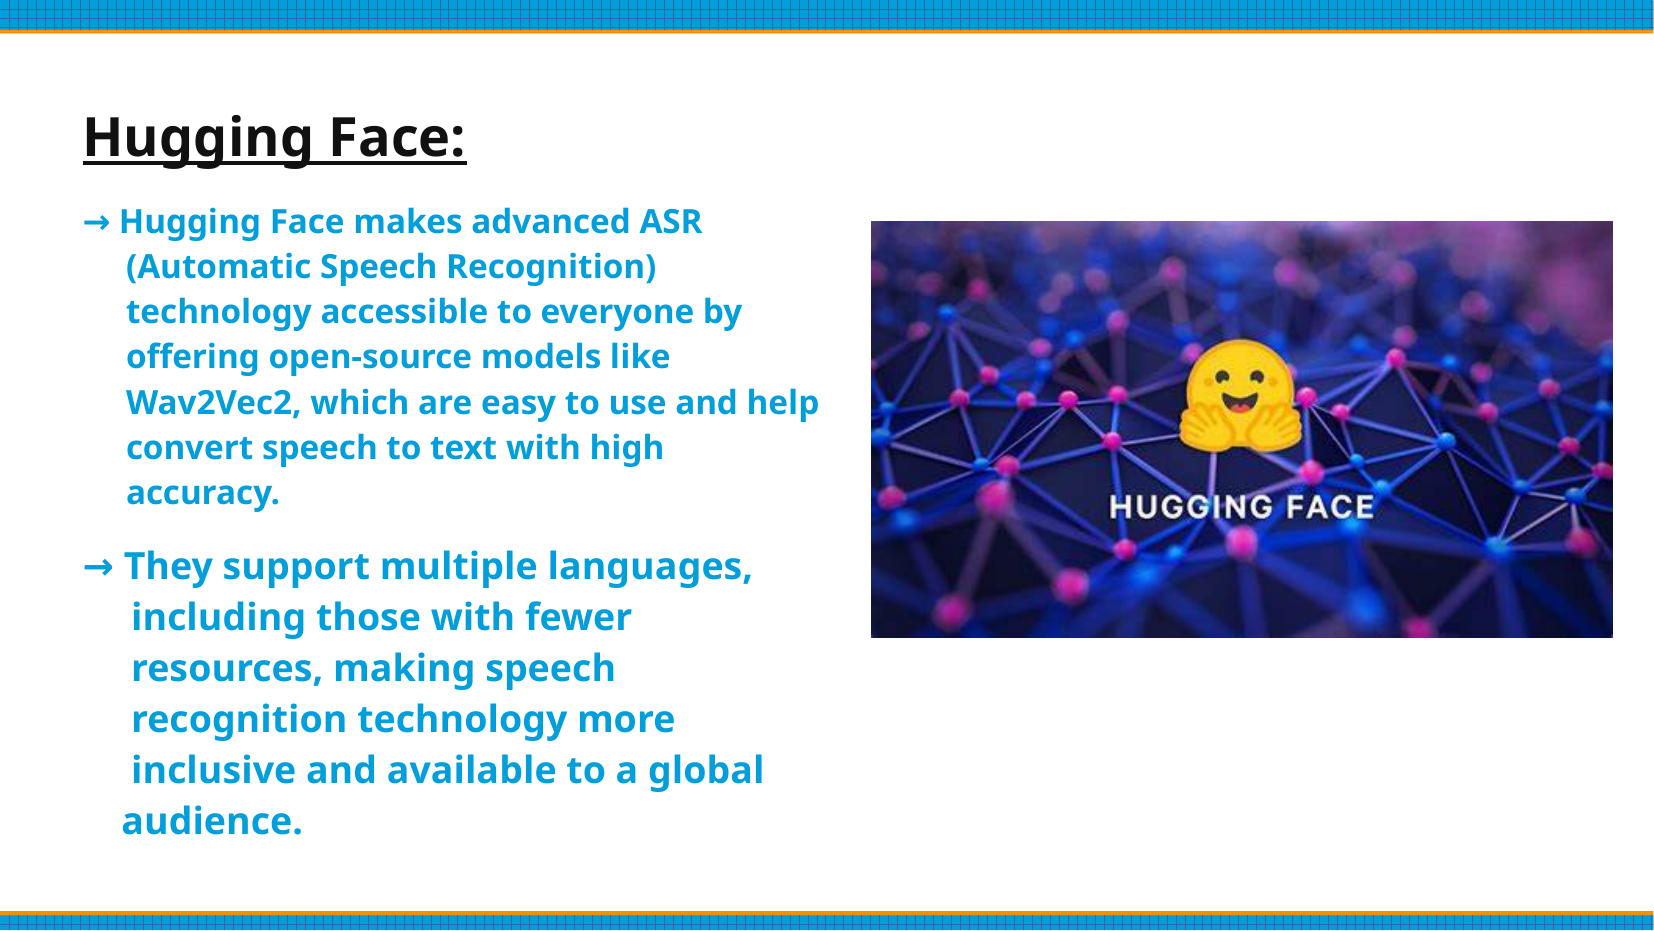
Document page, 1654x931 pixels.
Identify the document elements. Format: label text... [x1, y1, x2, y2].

picture [871, 221, 1613, 638]
subtitle Hugging Face: → Hugging Face makes advanced ASR (Automatic Speech Recognition) technology accessible to everyone by offering open-source models like Wav2Vec2, which are easy to use and help convert speech to text with high accuracy. → They support multiple languages, including those with fewer resources, making speech recognition technology more inclusive and available to a global audience. [82, 28, 826, 899]
